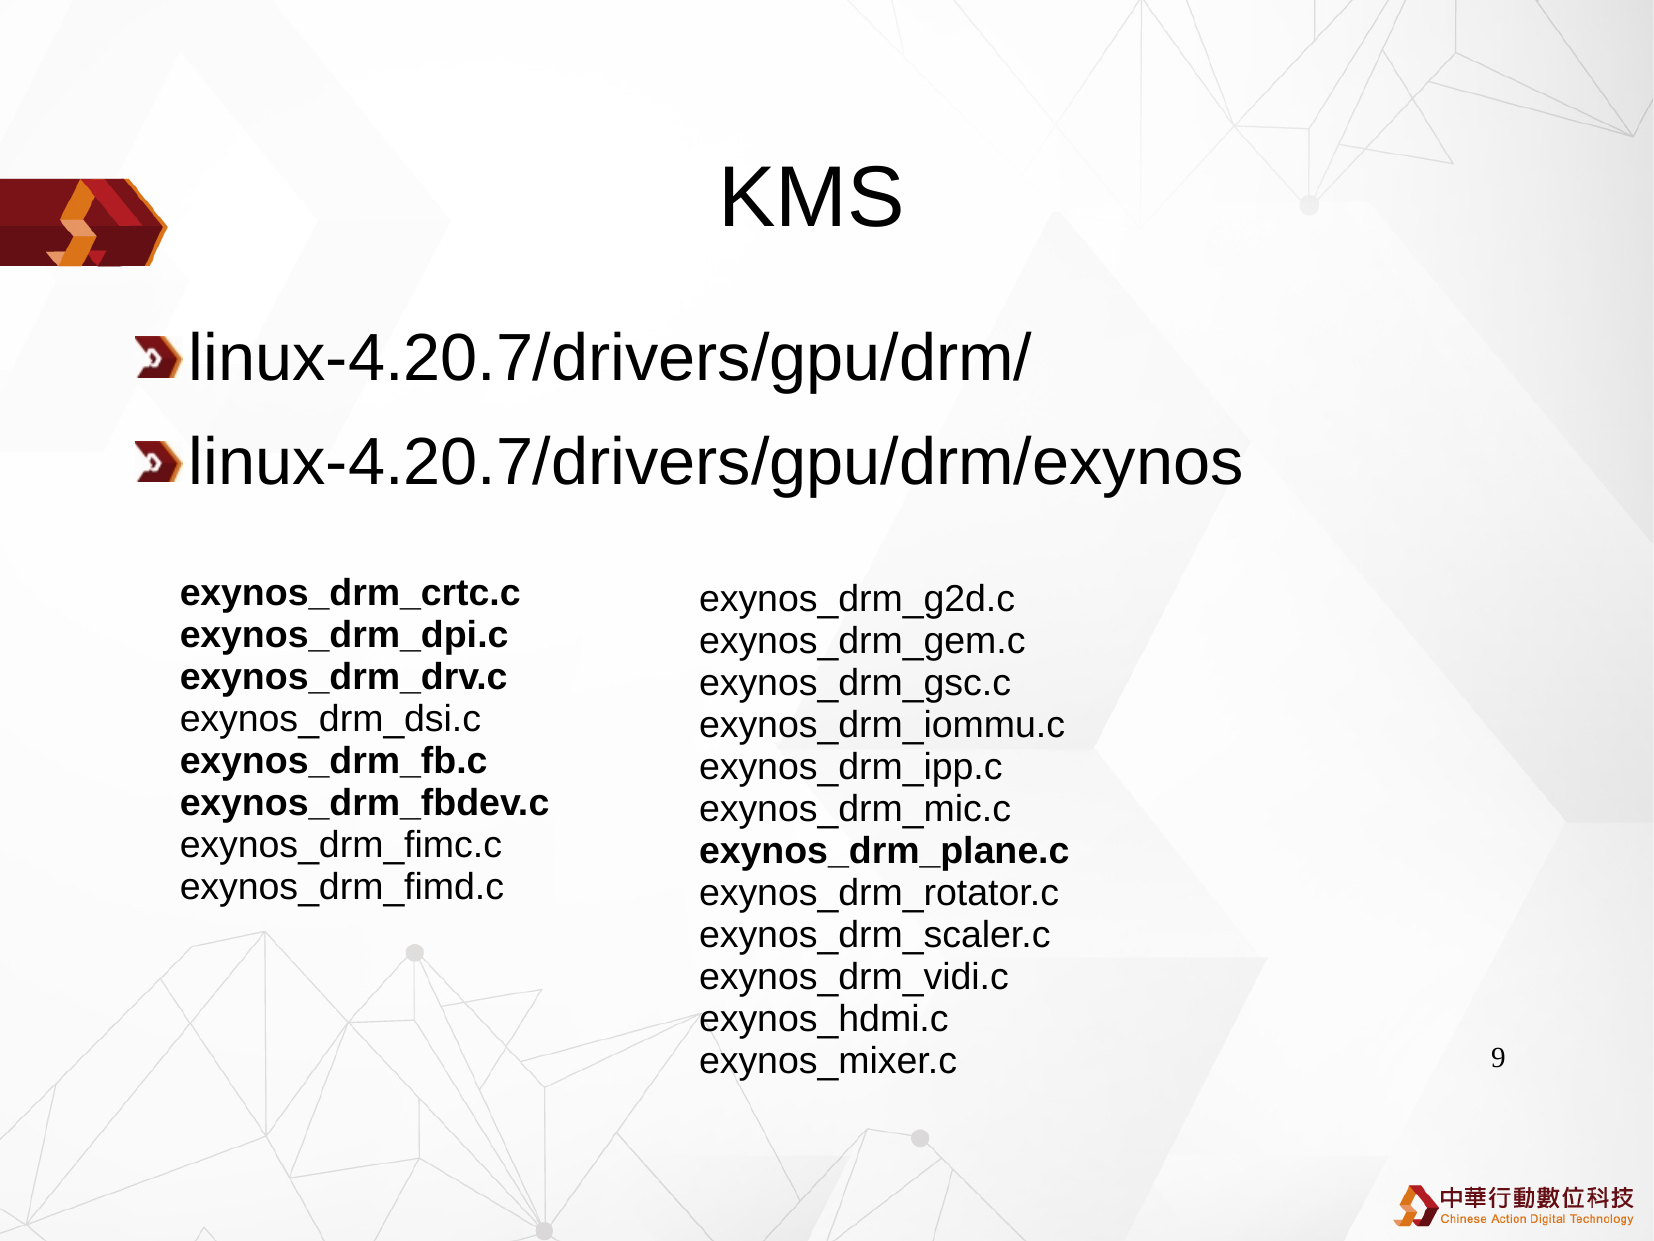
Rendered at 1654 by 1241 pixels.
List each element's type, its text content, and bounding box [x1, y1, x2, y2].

title KMS [118, 112, 1506, 281]
text_box exynos_drm_g2d.c exynos_drm_gem.c exynos_drm_gsc.c exynos_drm_iommu.c exynos_drm_ipp.c exynos_drm_mic.c exynos_drm_plane.c exynos_drm_rotator.c exynos_drm_scaler.c exynos_drm_vidi.c exynos_hdmi.c exynos_mixer.c [684, 570, 1186, 1131]
list linux-4.20.7/drivers/gpu/drm/ linux-4.20.7/drivers/gpu/drm/exynos [118, 319, 1571, 1040]
picture [0, 0, 1654, 1241]
text_box exynos_drm_crtc.c exynos_drm_dpi.c exynos_drm_drv.c exynos_drm_dsi.c exynos_drm_fb.c exynos_drm_fbdev.c exynos_drm_fimc.c exynos_drm_fimd.c [165, 564, 601, 957]
